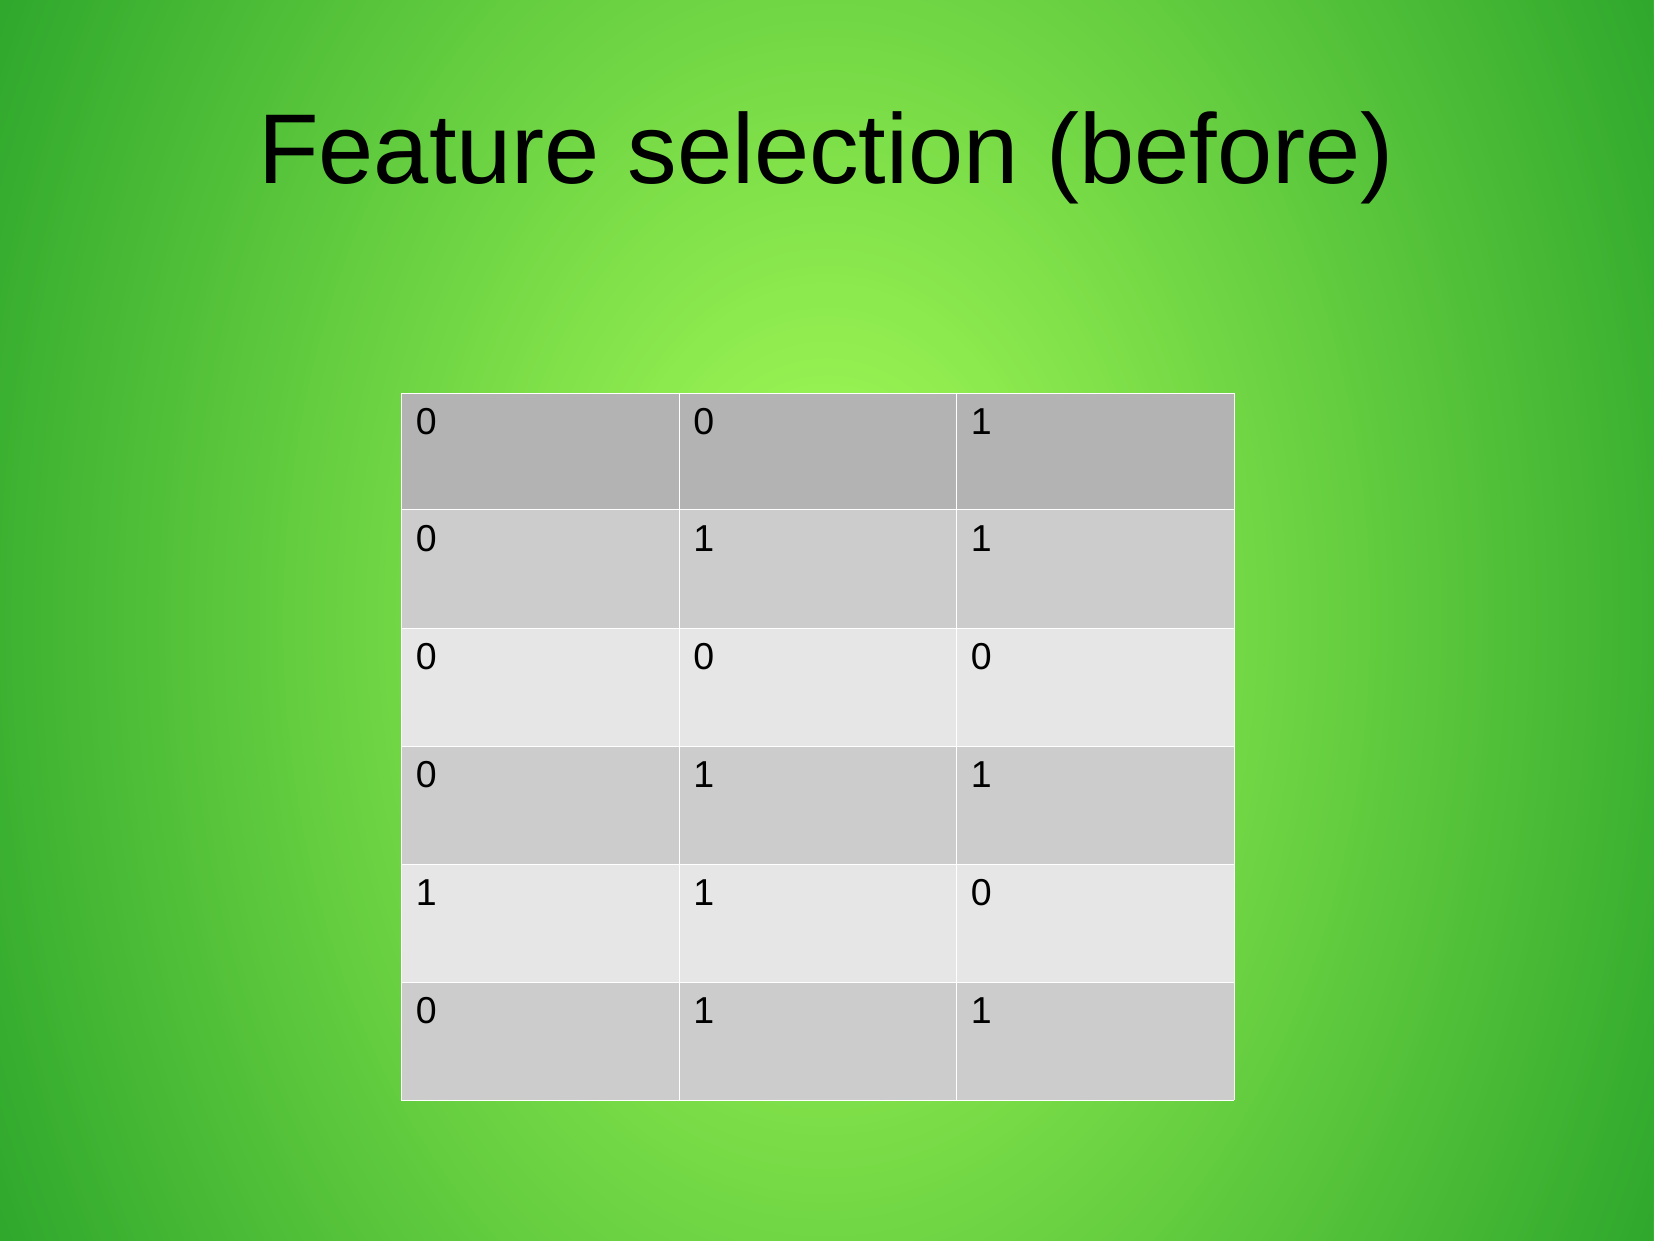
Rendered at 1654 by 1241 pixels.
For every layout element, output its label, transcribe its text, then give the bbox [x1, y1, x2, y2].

table_cell 0 [402, 747, 679, 864]
table_cell 1 [957, 983, 1234, 1100]
table_cell 1 [680, 983, 956, 1100]
table_cell 0 [957, 865, 1234, 982]
table_cell 1 [680, 510, 956, 628]
table_cell 0 [402, 510, 679, 628]
table_header 0 [402, 394, 679, 509]
table_cell 1 [680, 747, 956, 864]
table_cell 0 [957, 629, 1234, 746]
table_cell 0 [402, 629, 679, 746]
table_header 0 [680, 394, 956, 509]
title Feature selection (before) [82, 47, 1571, 252]
table_cell 1 [957, 747, 1234, 864]
table_cell 1 [680, 865, 956, 982]
table_cell 1 [402, 865, 679, 982]
table_cell 0 [680, 629, 956, 746]
table_cell 1 [957, 510, 1234, 628]
table_cell 0 [402, 983, 679, 1100]
table_header 1 [957, 394, 1234, 509]
